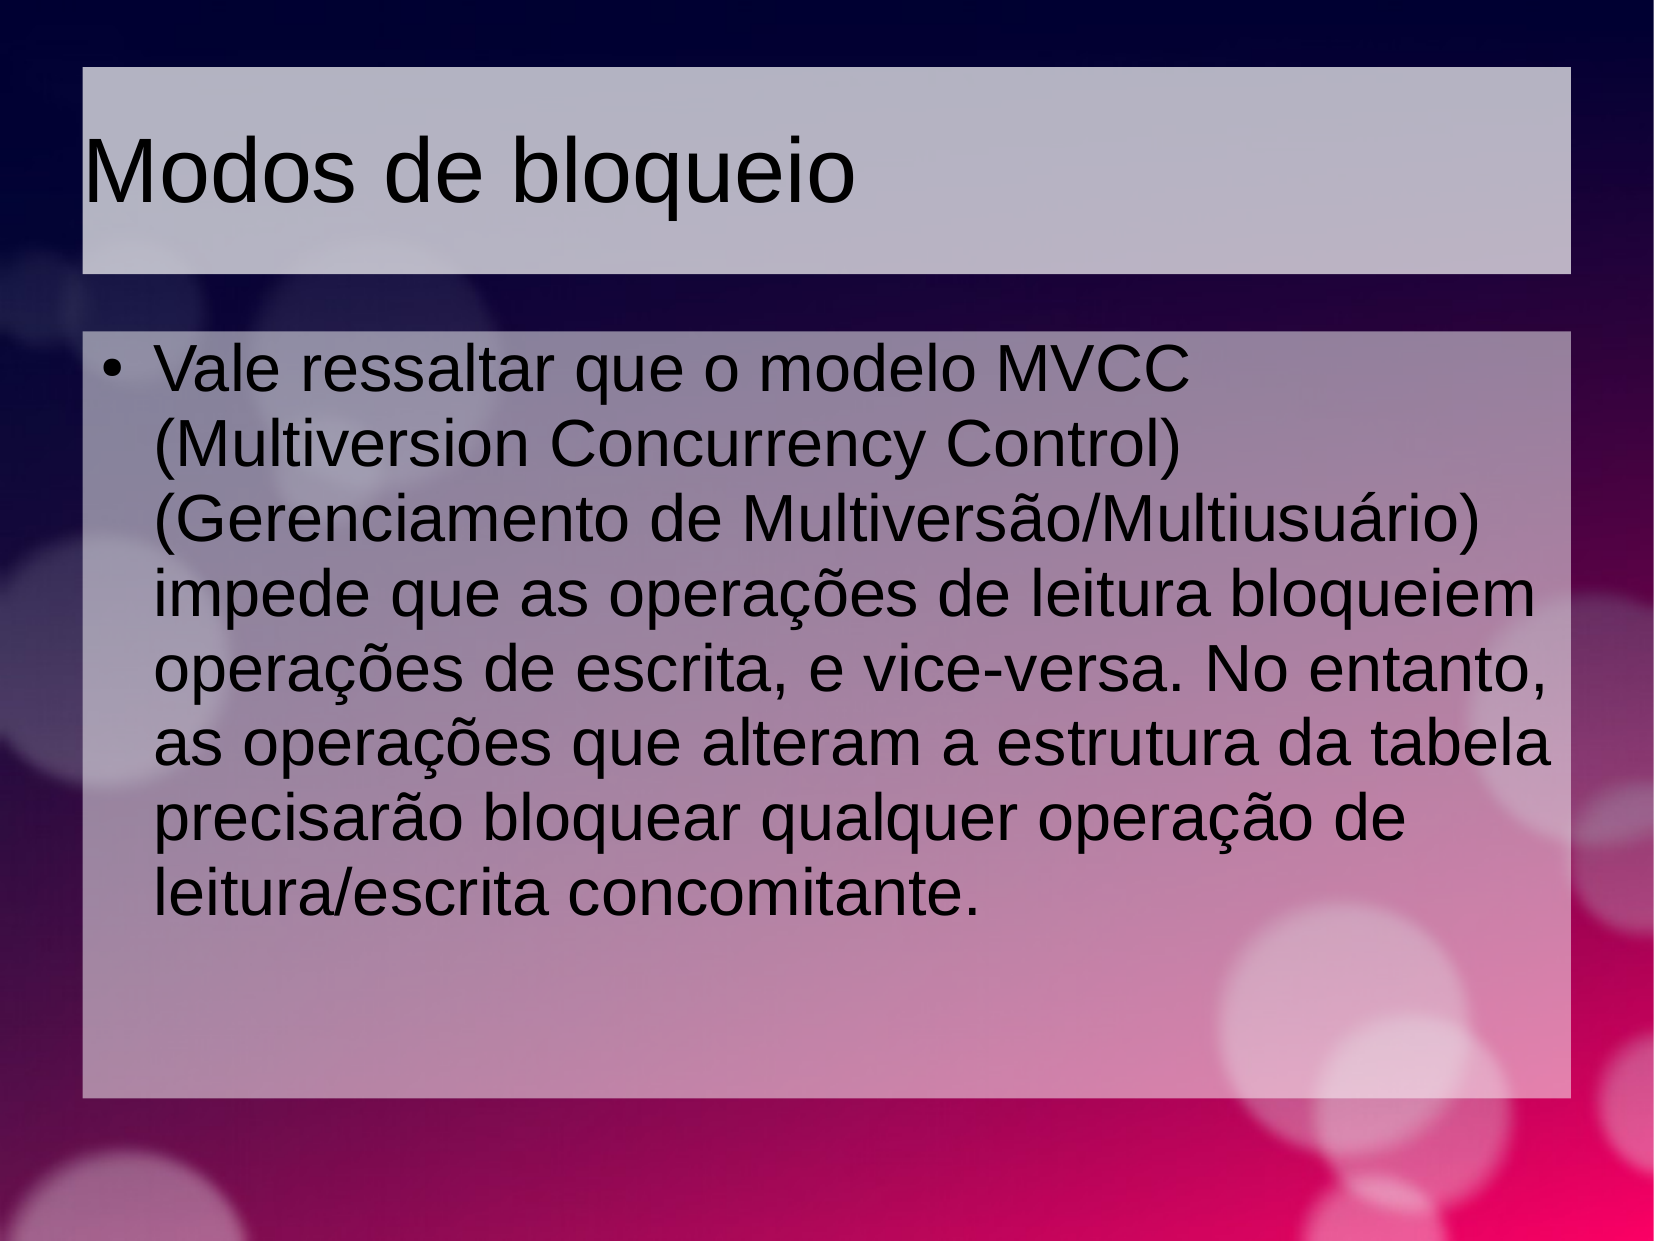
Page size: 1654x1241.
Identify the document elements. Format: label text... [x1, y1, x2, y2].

title Modos de bloqueio [82, 67, 1571, 275]
picture [0, 0, 1654, 1241]
list Vale ressaltar que o modelo MVCC (Multiversion Concurrency Control) (Gerenciamento de Multiversão/Multiusuário) impede que as operações de leitura bloqueiem operações de escrita, e vice-versa. No entanto, as operações que alteram a estrutura da tabela precisarão bloquear qualquer operação de leitura/escrita concomitante. [82, 331, 1571, 1099]
